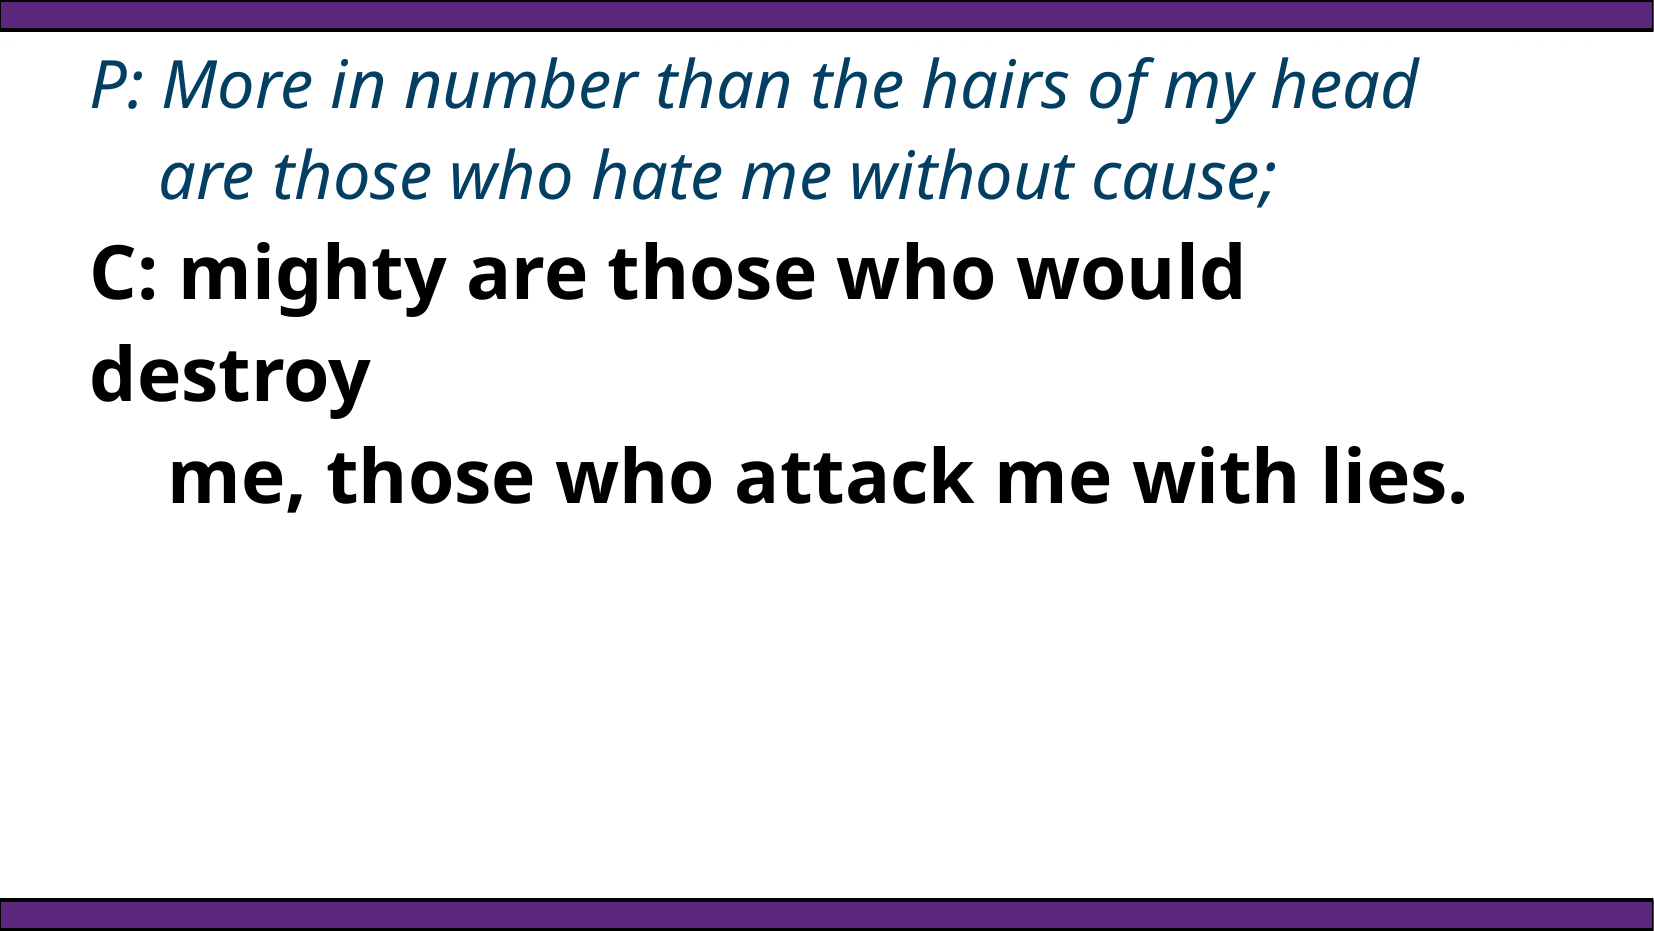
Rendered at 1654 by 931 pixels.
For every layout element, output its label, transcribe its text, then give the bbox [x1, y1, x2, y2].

picture [0, 31, 1654, 900]
text_box [0, 900, 1654, 931]
text_box [0, 0, 1654, 31]
text_box P: More in number than the hairs of my head are those who hate me without cause; C: mighty are those who would destroy me, those who attack me with lies. [75, 30, 1561, 422]
